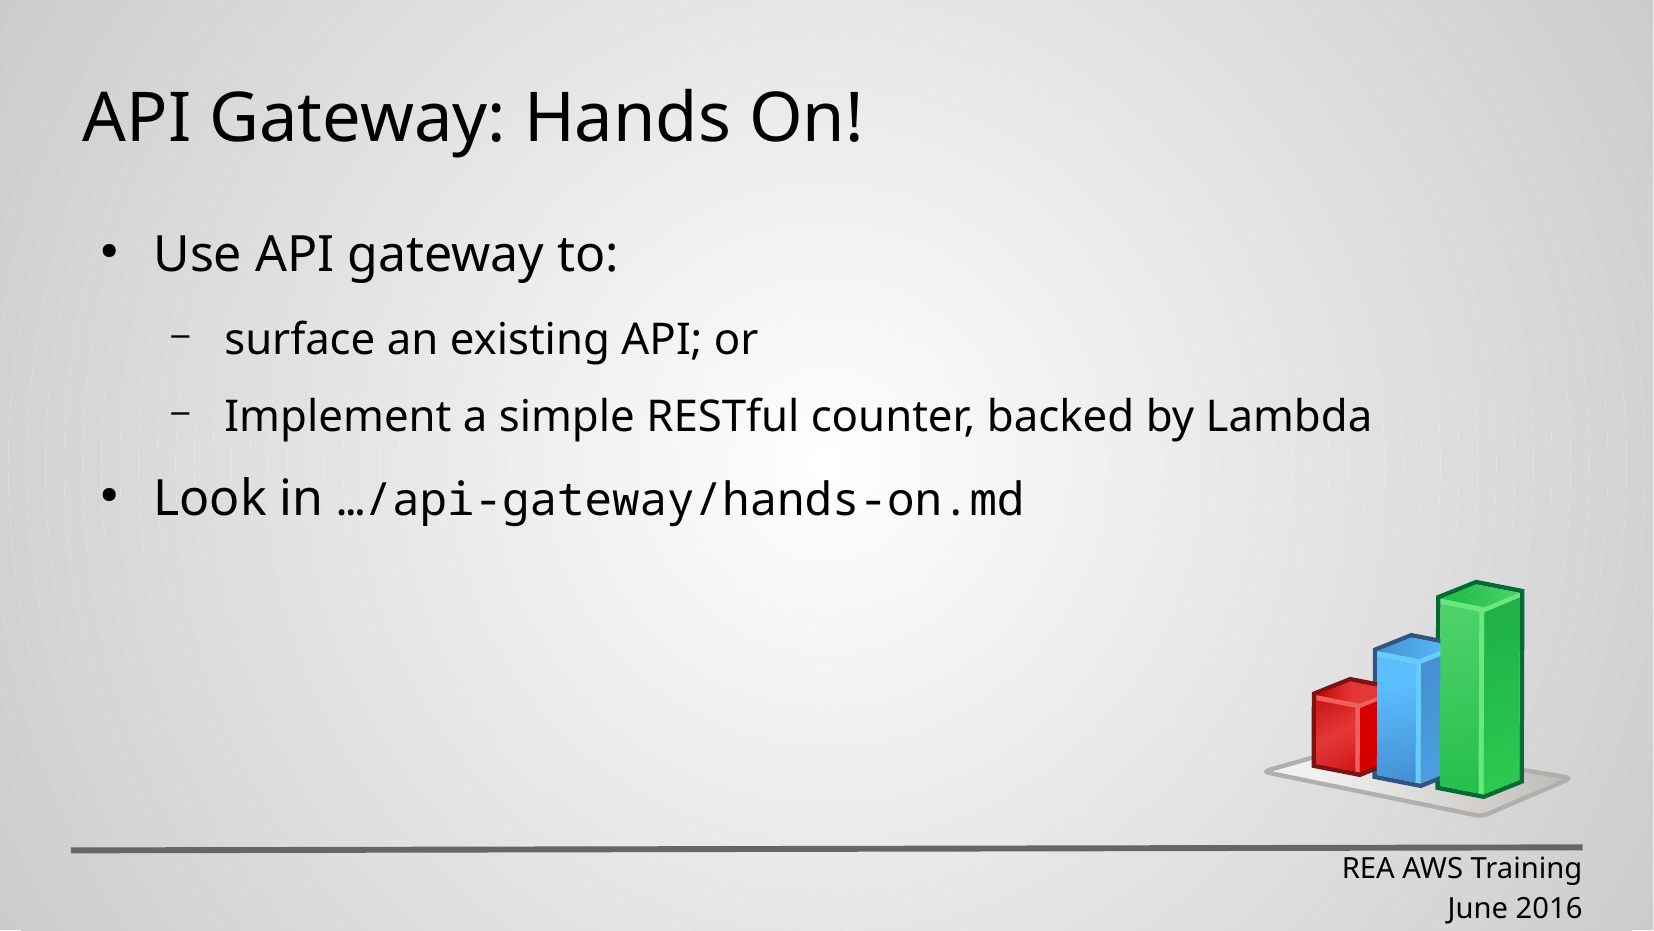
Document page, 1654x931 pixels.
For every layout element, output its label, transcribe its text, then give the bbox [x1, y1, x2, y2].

picture [1251, 549, 1583, 851]
title API Gateway: Hands On! [82, 37, 1571, 193]
list Use API gateway to: surface an existing API; or Implement a simple RESTful counter, backed by Lambda Look in …/api-gateway/hands-on.md [82, 217, 1571, 827]
